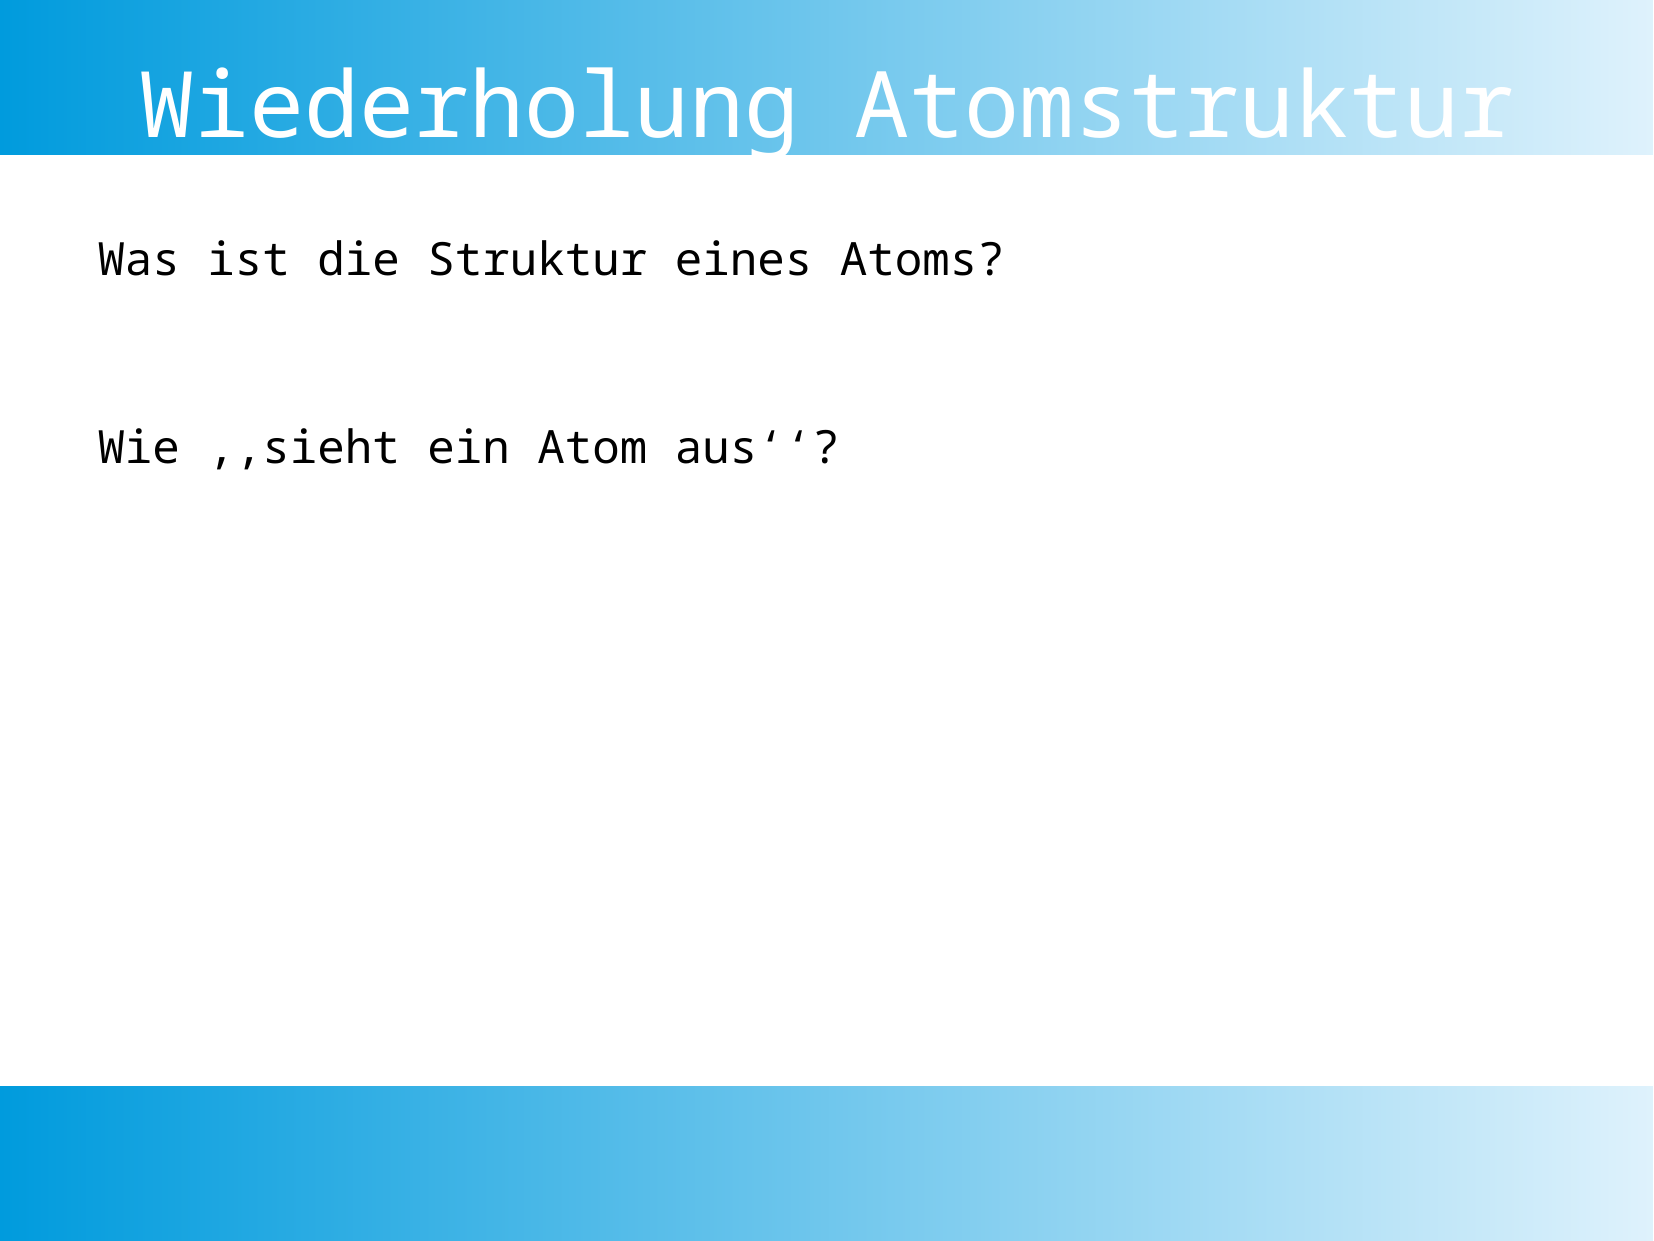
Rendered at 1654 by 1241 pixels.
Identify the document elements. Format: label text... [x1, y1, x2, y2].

text_box Was ist die Struktur eines Atoms? Wie ,,sieht ein Atom aus‘‘? [82, 219, 1359, 479]
title Wiederholung Atomstruktur [82, 40, 1571, 163]
